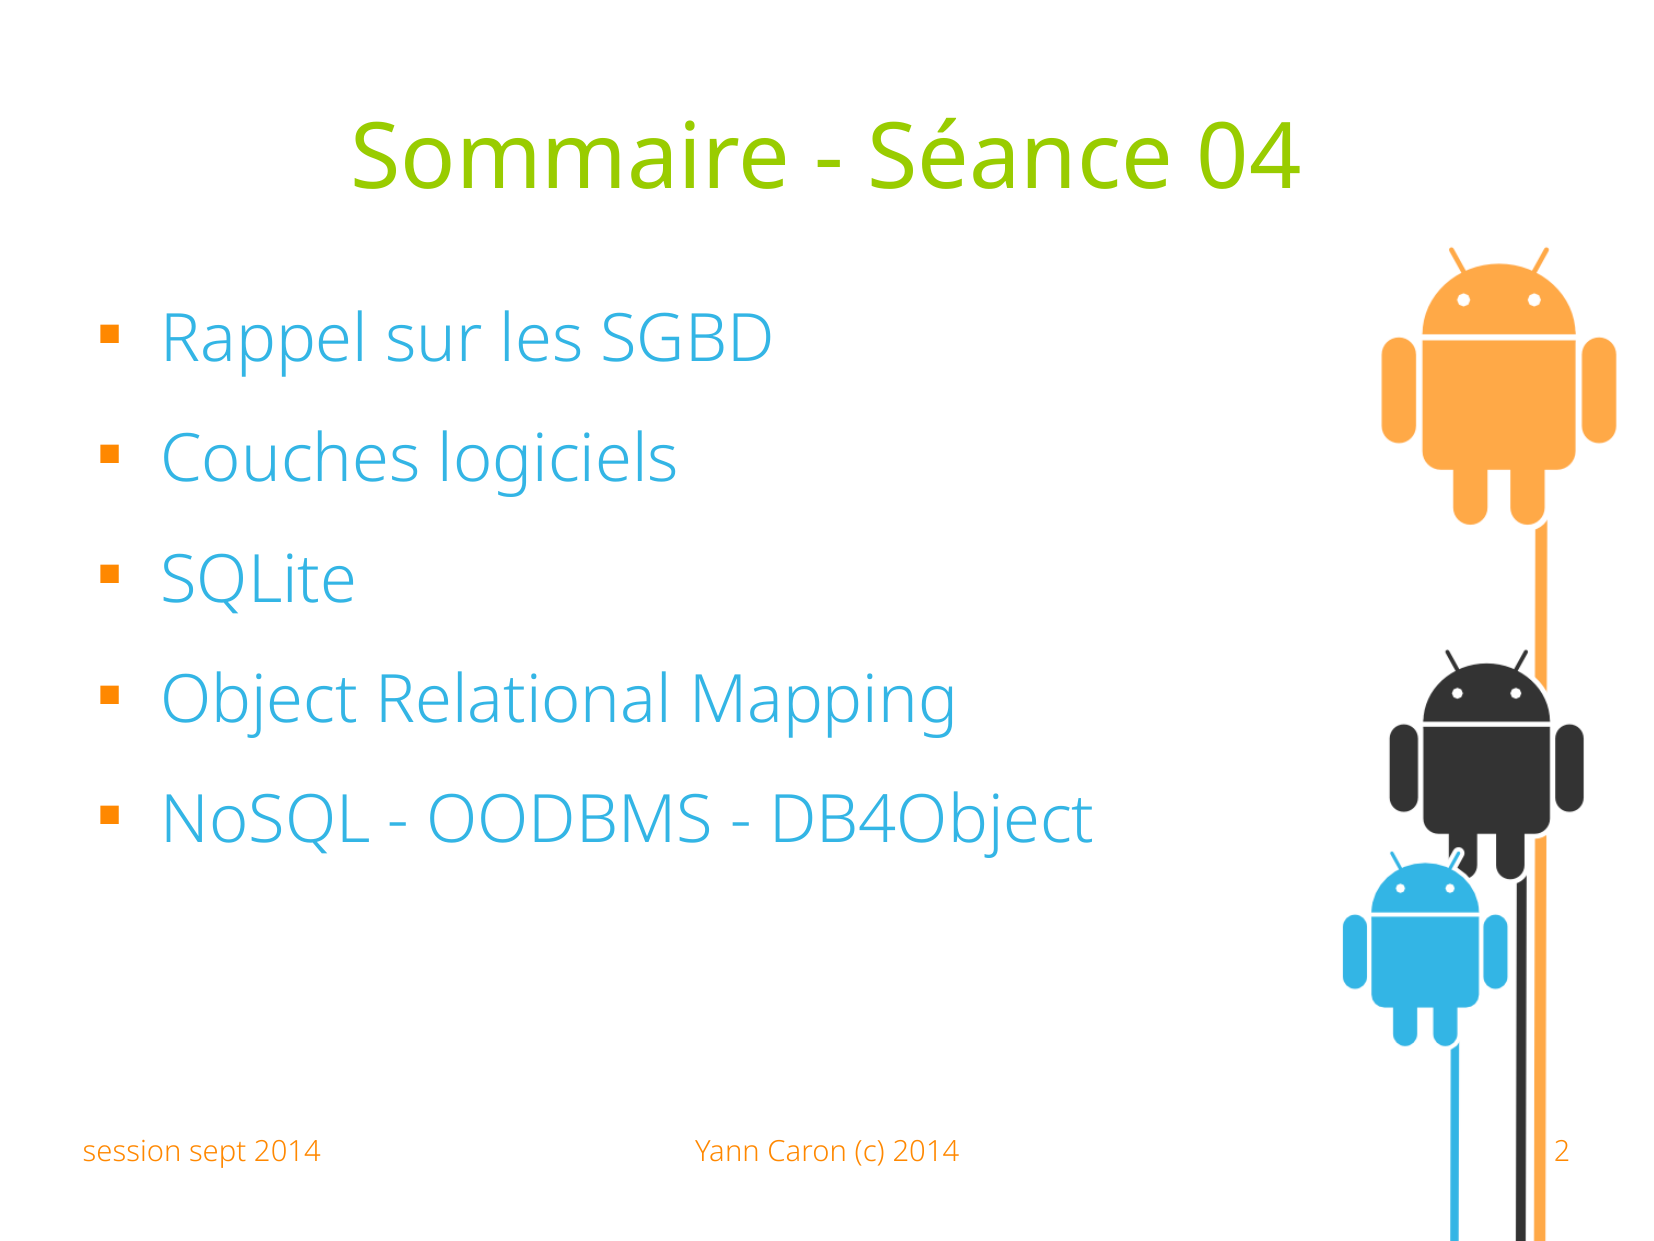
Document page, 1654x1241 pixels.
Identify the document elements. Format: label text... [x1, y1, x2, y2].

picture [19, 14, 1634, 1241]
title Sommaire - Séance 04 [82, 49, 1571, 257]
list Rappel sur les SGBD Couches logiciels SQLite Object Relational Mapping NoSQL - OODBMS - DB4Object [82, 290, 1571, 1010]
